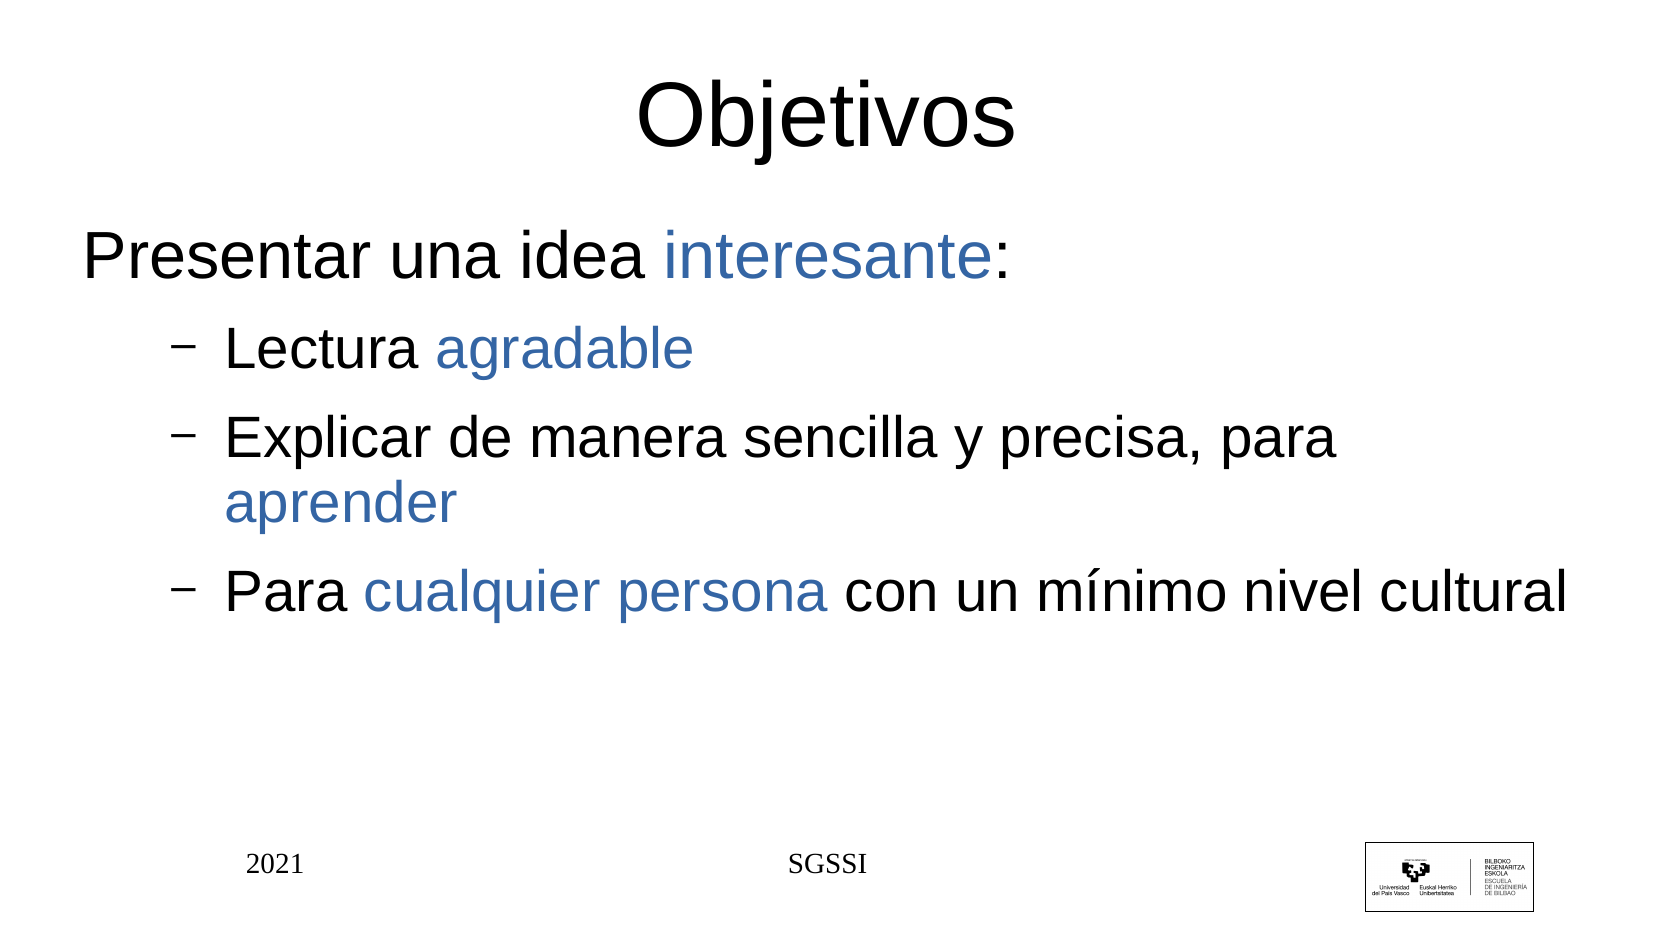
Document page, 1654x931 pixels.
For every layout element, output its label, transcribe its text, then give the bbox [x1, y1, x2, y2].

list Presentar una idea interesante: Lectura agradable Explicar de manera sencilla y precisa, para aprender Para cualquier persona con un mínimo nivel cultural [82, 217, 1571, 758]
title Objetivos [82, 37, 1571, 193]
picture [1366, 843, 1533, 911]
